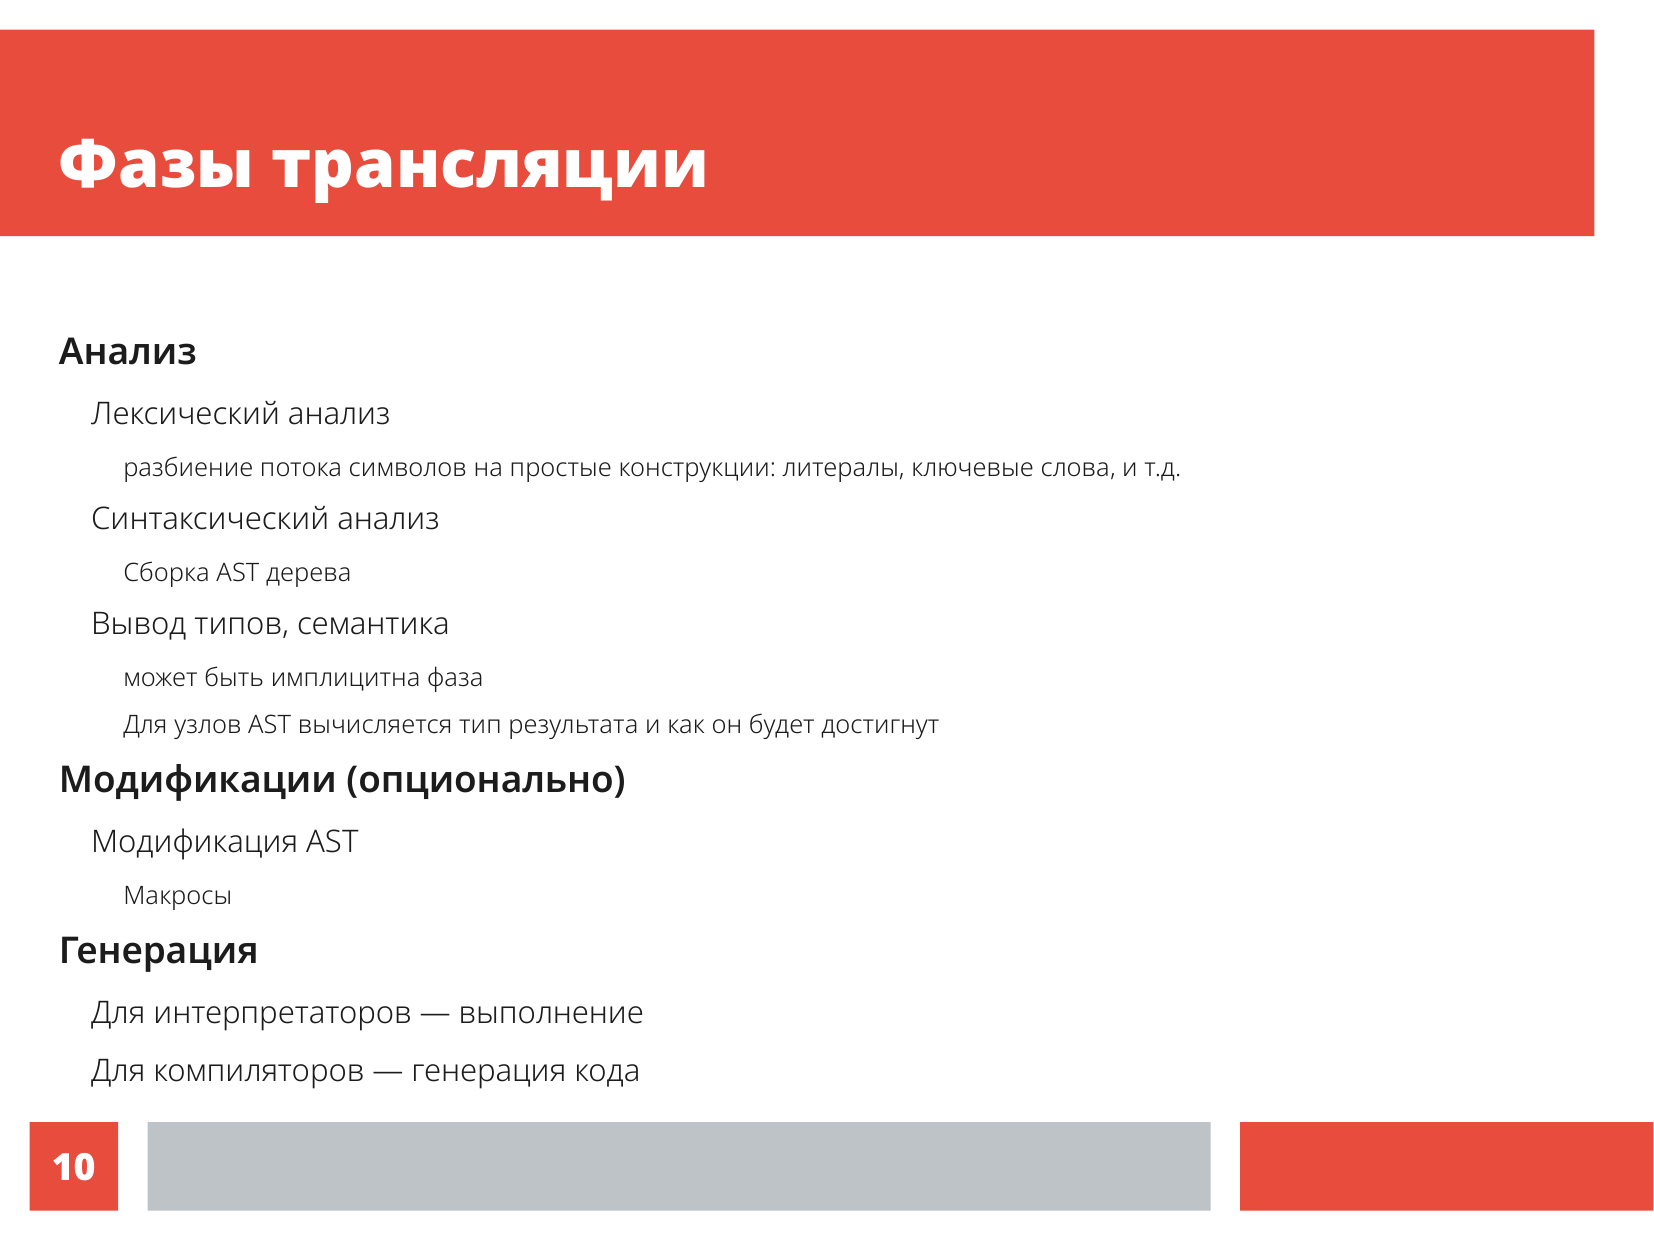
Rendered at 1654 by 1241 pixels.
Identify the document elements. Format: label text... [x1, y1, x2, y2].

list Анализ Лексический анализ разбиение потока символов на простые конструкции: литералы, ключевые слова, и т.д. Синтаксический анализ Сборка AST дерева Вывод типов, семантика может быть имплицитна фаза Для узлов AST вычисляется тип результата и как он будет достигнут Модификации (опционально) Модификация AST Макросы Генерация Для интерпретаторов — выполнение Для компиляторов — генерация кода [59, 324, 1565, 1093]
title Фазы трансляции [59, 59, 1595, 207]
